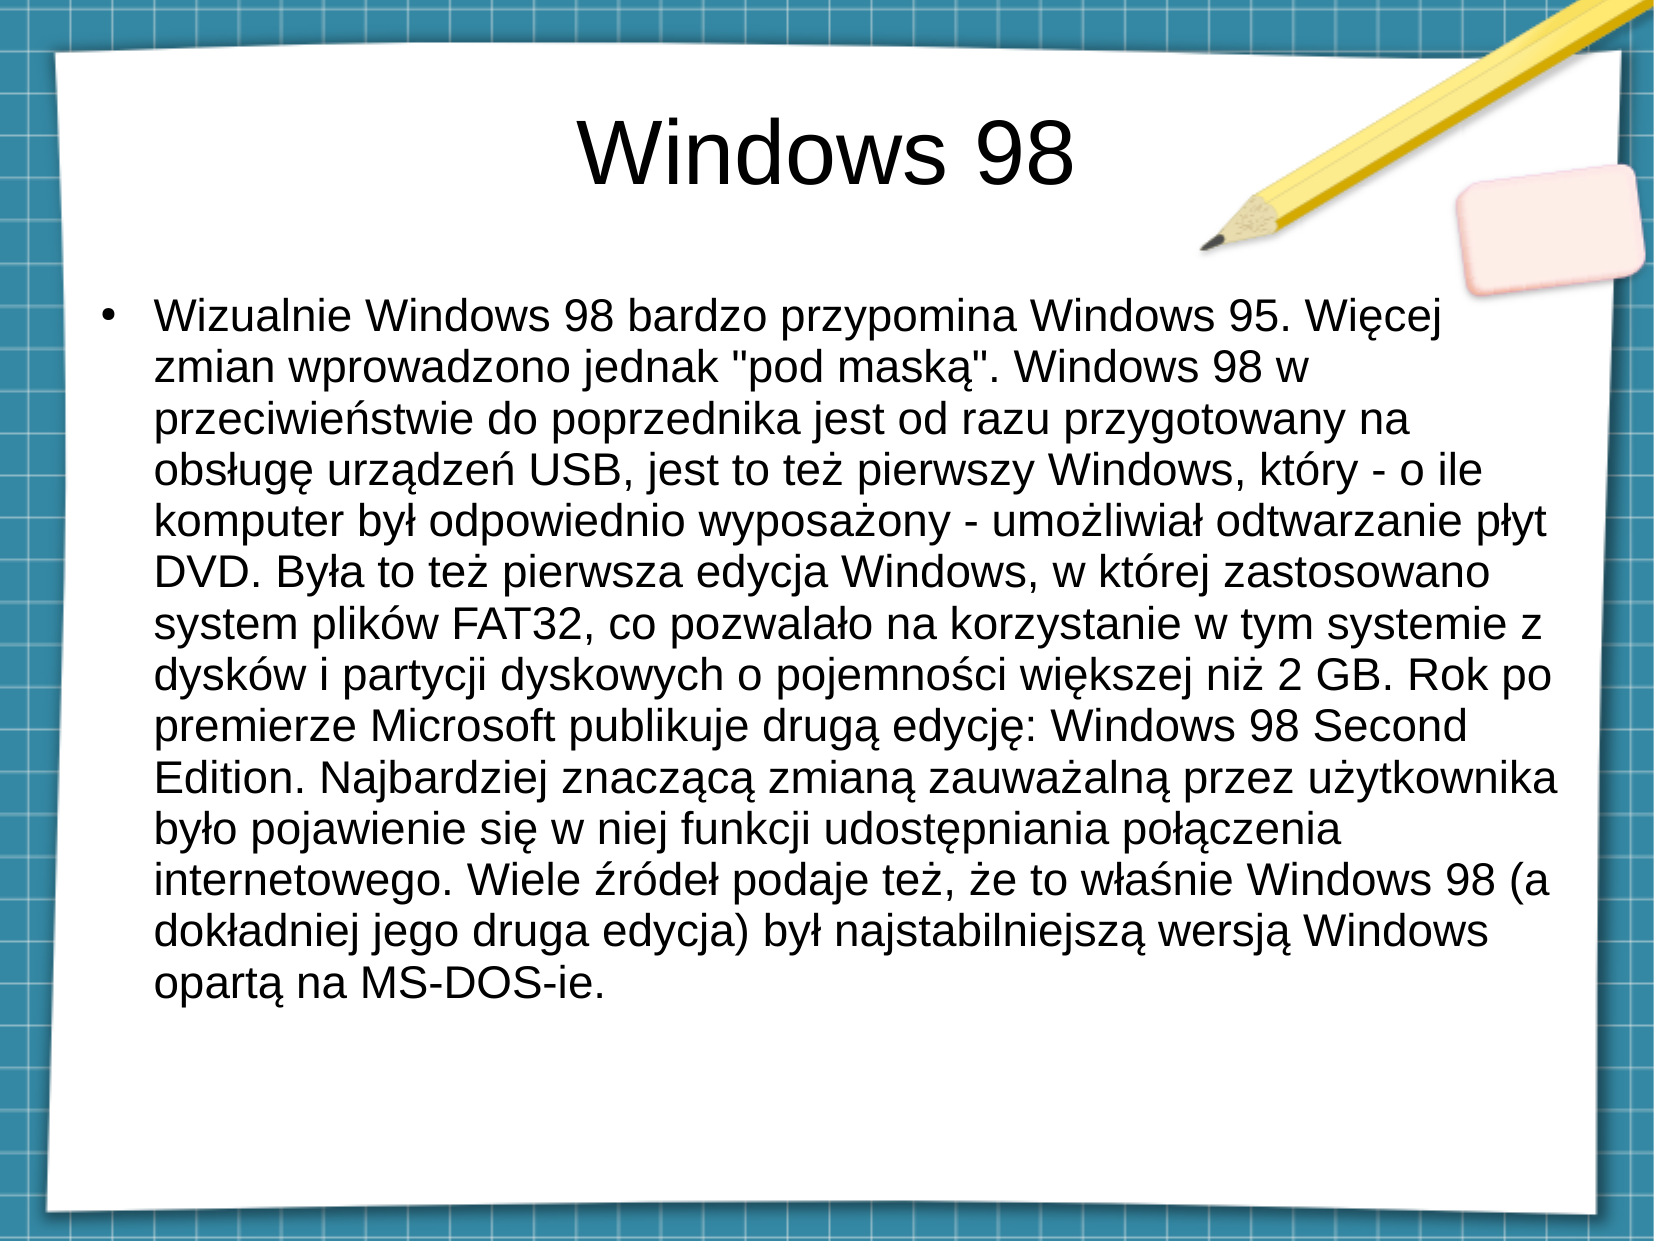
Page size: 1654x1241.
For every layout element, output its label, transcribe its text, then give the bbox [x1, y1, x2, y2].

list Wizualnie Windows 98 bardzo przypomina Windows 95. Więcej zmian wprowadzono jednak "pod maską". Windows 98 w przeciwieństwie do poprzednika jest od razu przygotowany na obsługę urządzeń USB, jest to też pierwszy Windows, który - o ile komputer był odpowiednio wyposażony - umożliwiał odtwarzanie płyt DVD. Była to też pierwsza edycja Windows, w której zastosowano system plików FAT32, co pozwalało na korzystanie w tym systemie z dysków i partycji dyskowych o pojemności większej niż 2 GB. Rok po premierze Microsoft publikuje drugą edycję: Windows 98 Second Edition. Najbardziej znaczącą zmianą zauważalną przez użytkownika było pojawienie się w niej funkcji udostępniania połączenia internetowego. Wiele źródeł podaje też, że to właśnie Windows 98 (a dokładniej jego druga edycja) był najstabilniejszą wersją Windows opartą na MS-DOS-ie. [82, 290, 1571, 1010]
picture [0, 0, 1654, 1241]
title Windows 98 [82, 49, 1571, 257]
